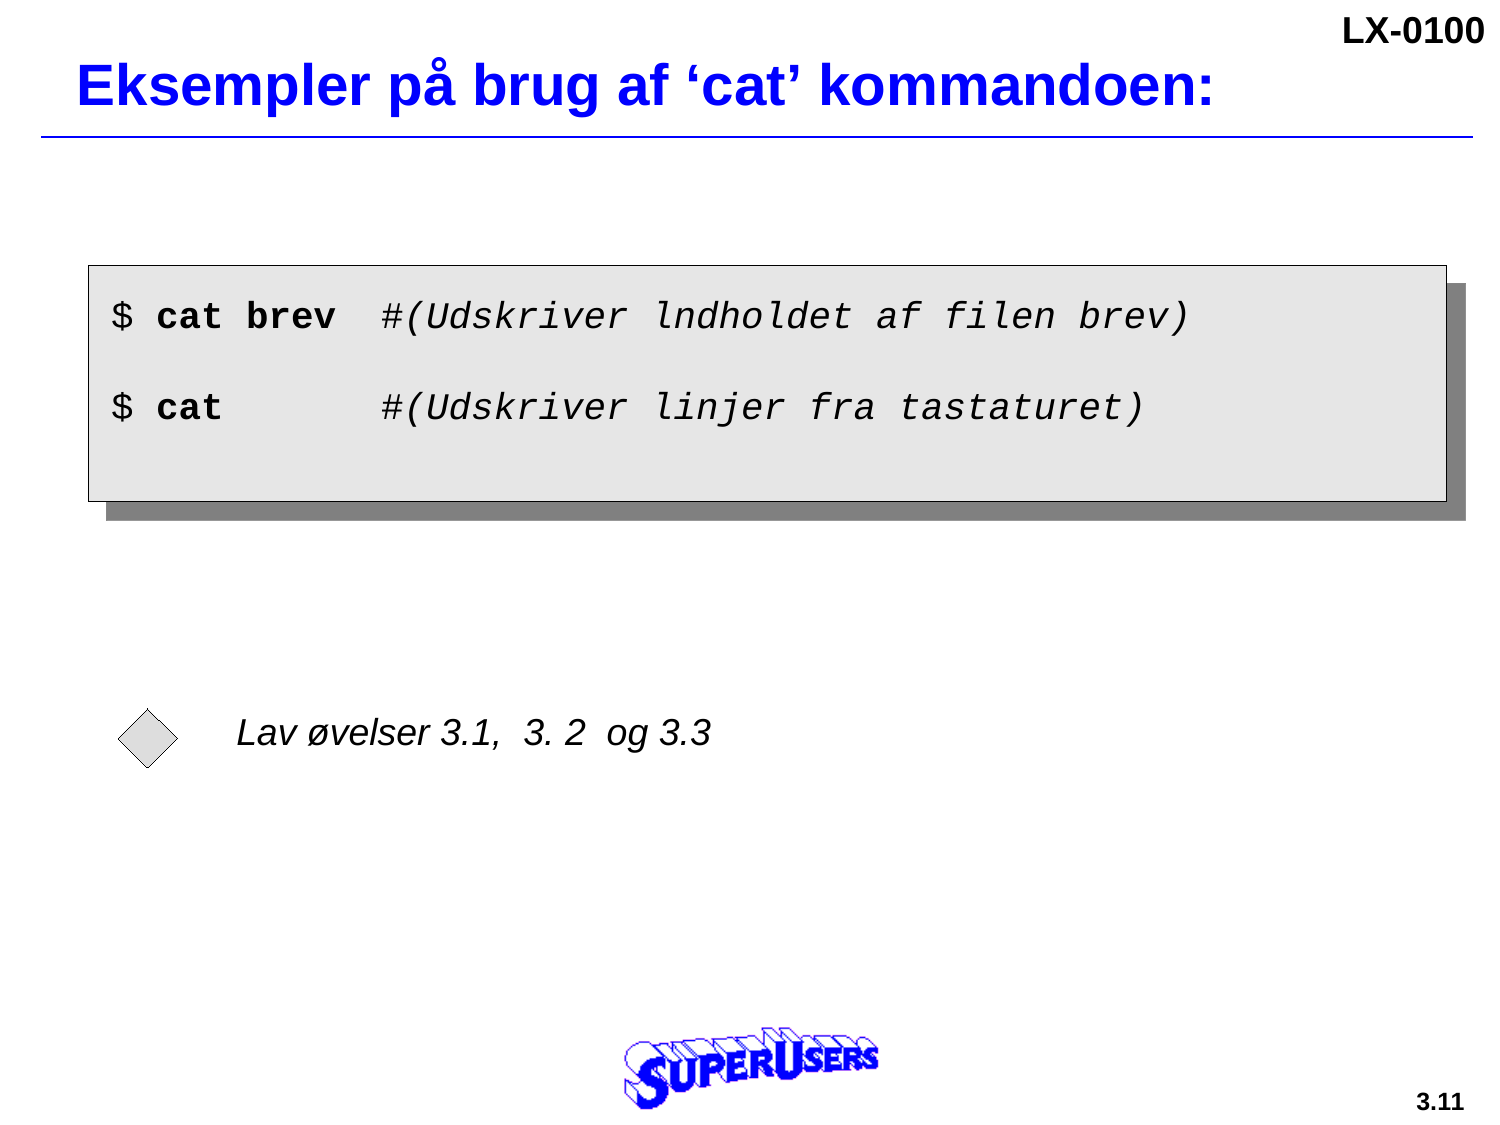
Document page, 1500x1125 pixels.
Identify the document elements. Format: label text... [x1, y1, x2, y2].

text_box Lav øvelser 3.1, 3. 2 og 3.3 [236, 708, 1359, 766]
picture [620, 1023, 880, 1111]
title Eksempler på brug af ‘cat’ kommandoen: [76, 39, 1424, 126]
text_box [118, 708, 178, 768]
text_box $ cat brev #(Udskriver lndholdet af filen brev) $ cat #(Udskriver linjer fra tastaturet) [88, 265, 1447, 502]
